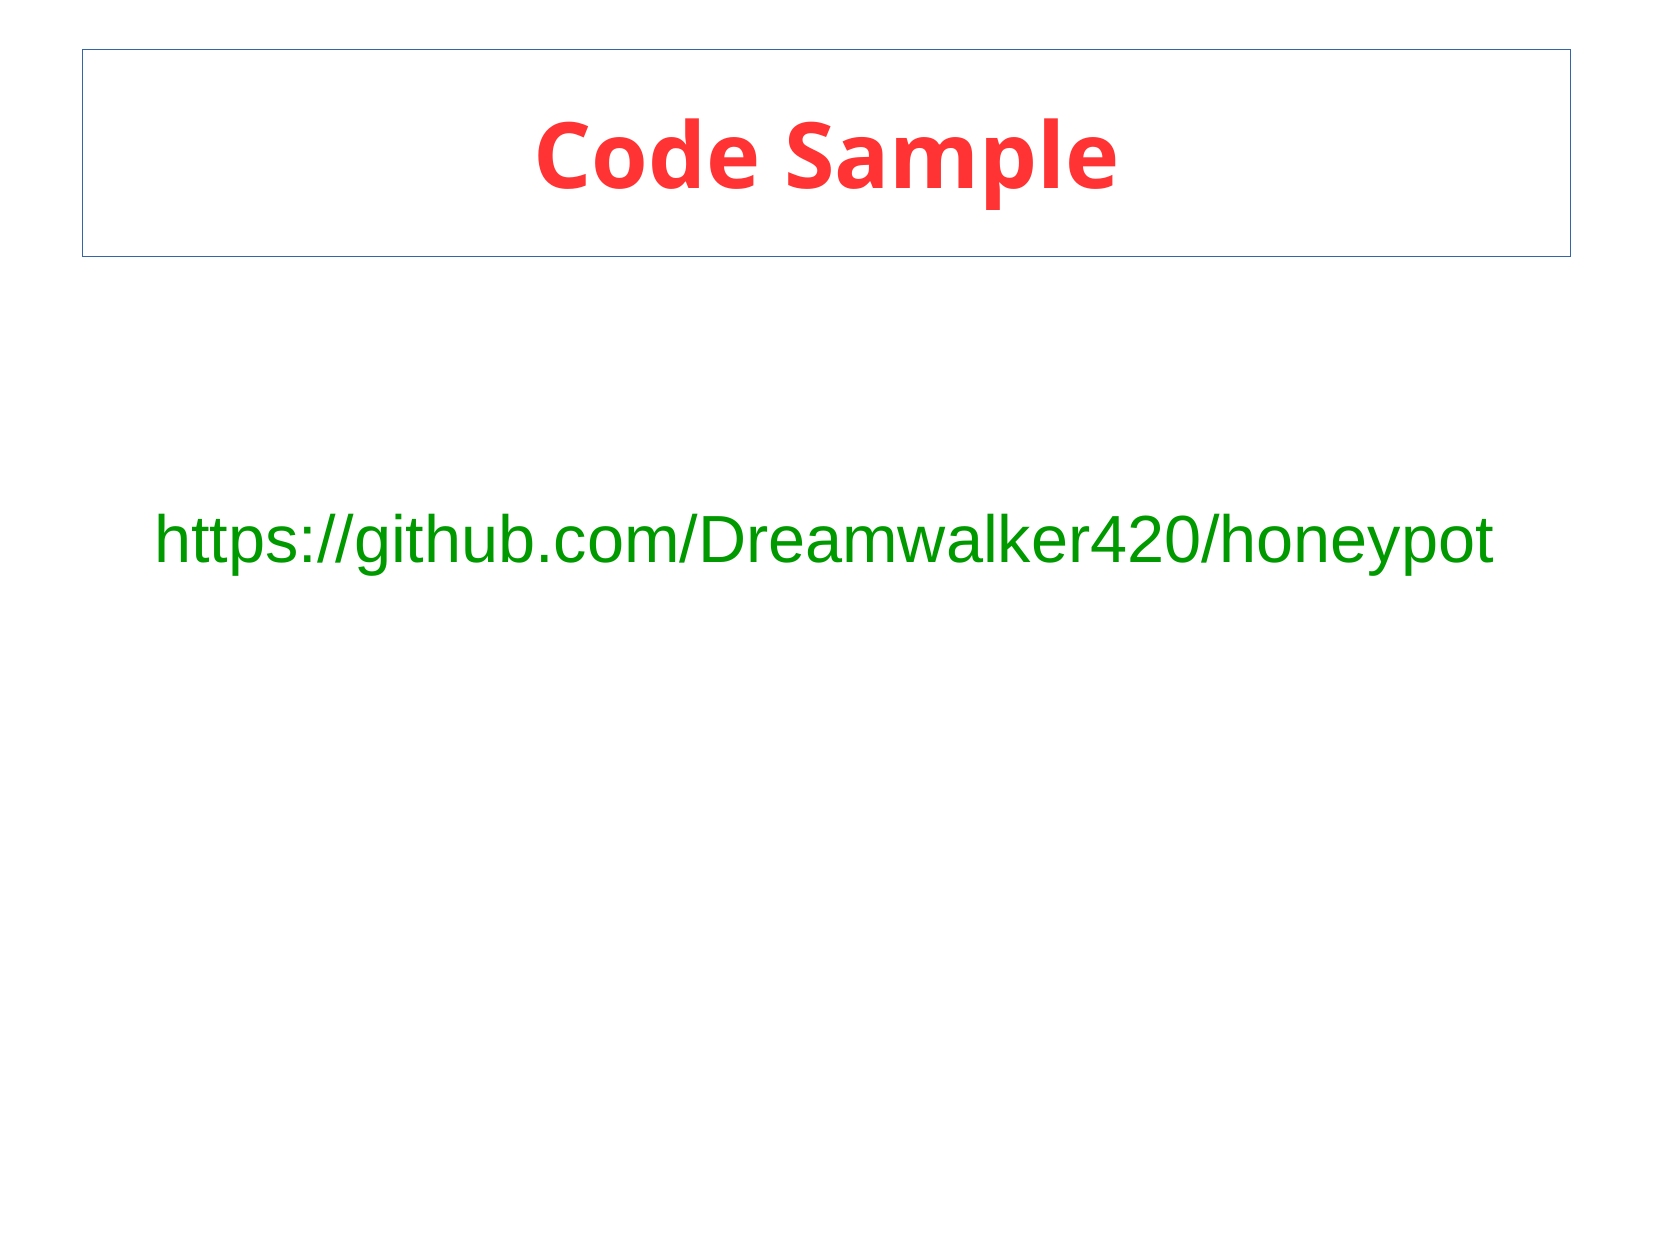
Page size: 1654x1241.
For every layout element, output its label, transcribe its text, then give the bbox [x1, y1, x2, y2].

text_box https://github.com/Dreamwalker420/honeypot [139, 495, 1520, 586]
title Code Sample [82, 49, 1571, 257]
